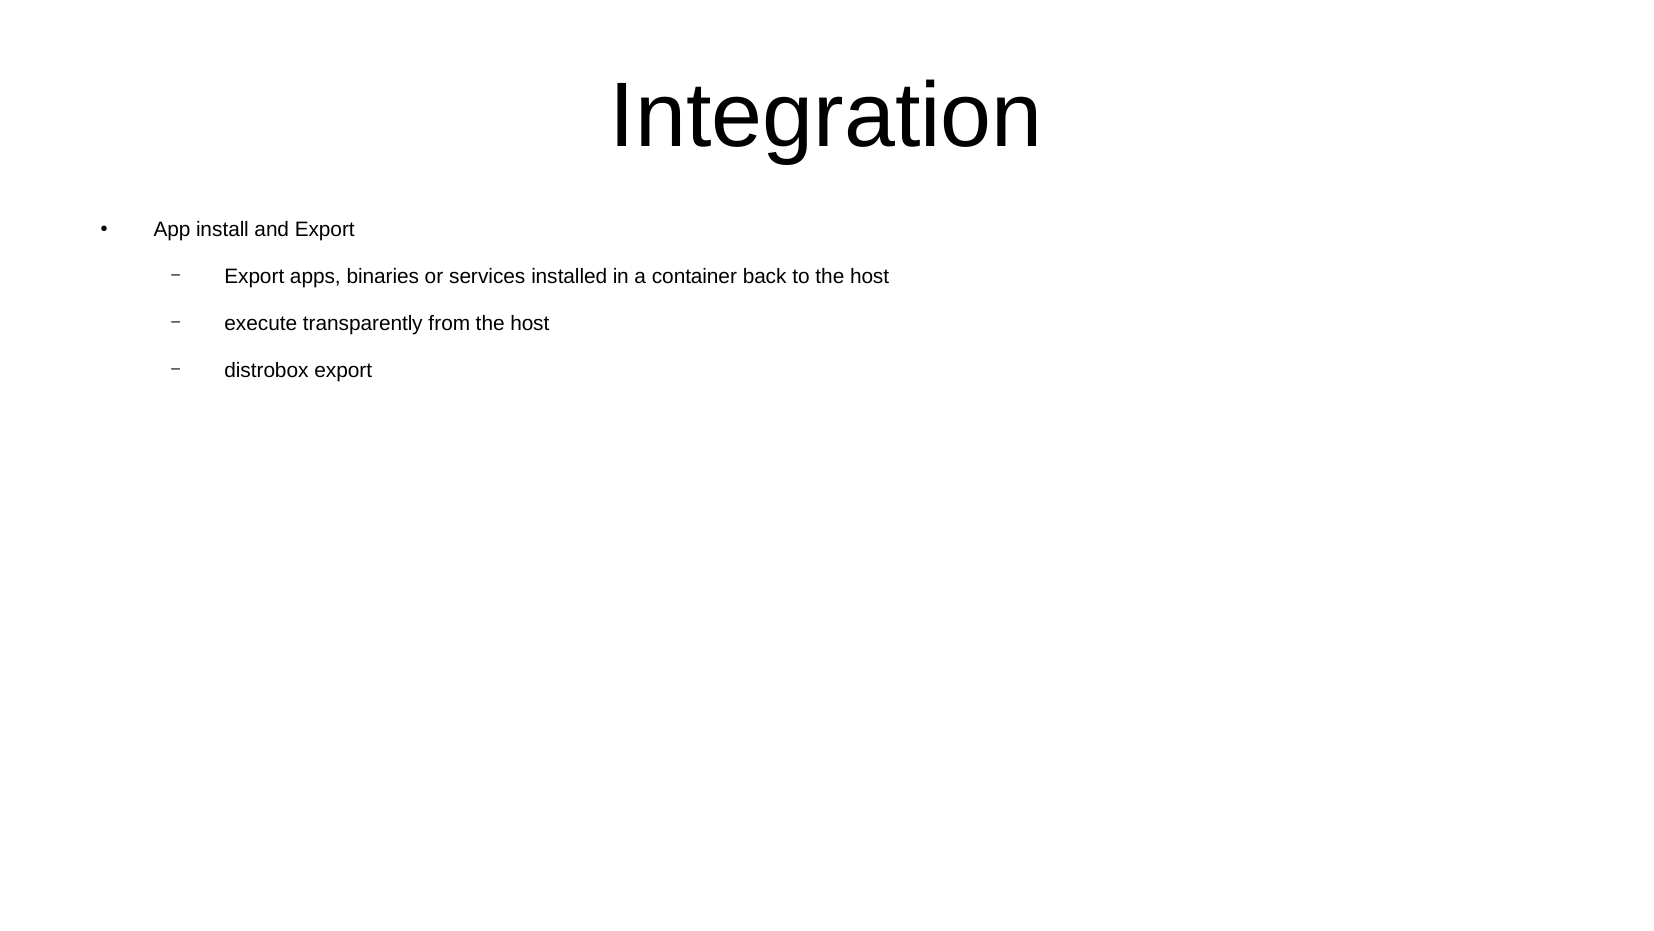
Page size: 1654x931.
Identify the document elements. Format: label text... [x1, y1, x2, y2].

list App install and Export Export apps, binaries or services installed in a container back to the host execute transparently from the host distrobox export [82, 217, 1571, 758]
title Integration [82, 37, 1571, 193]
